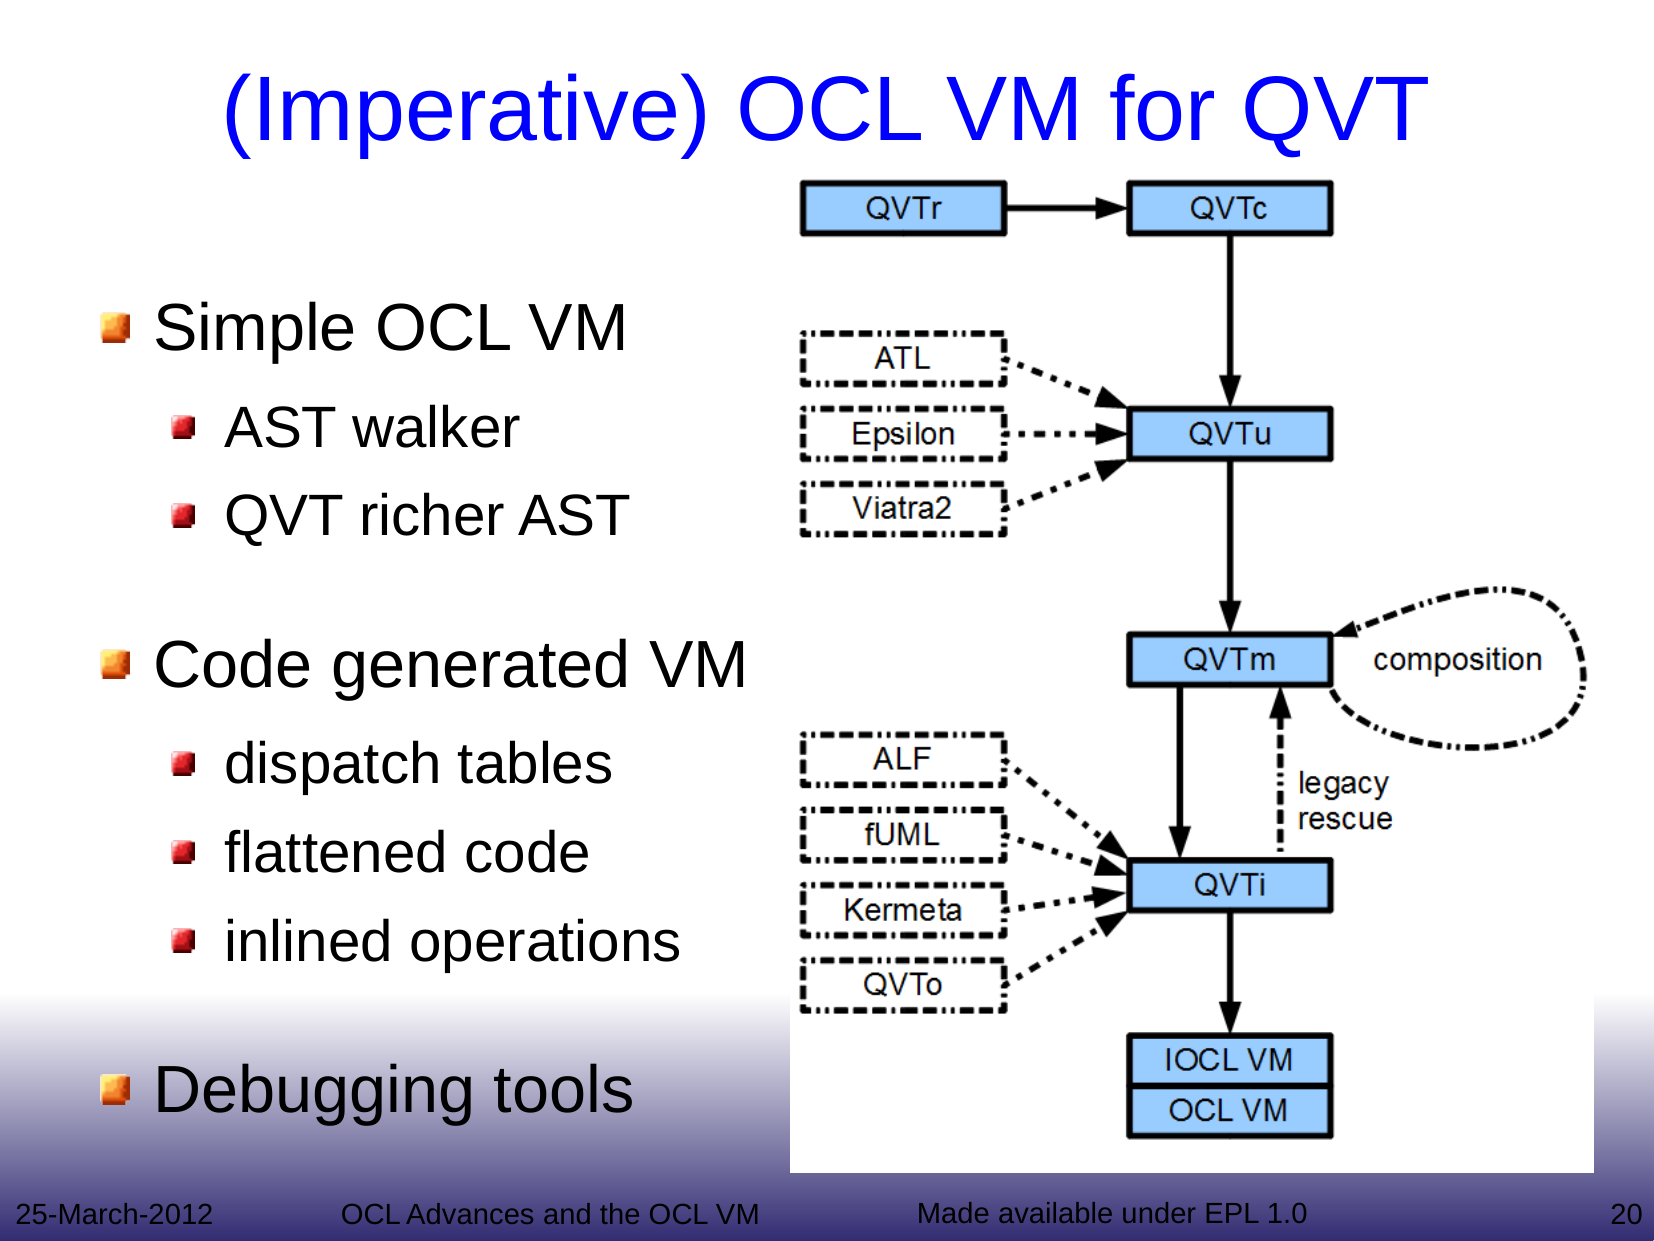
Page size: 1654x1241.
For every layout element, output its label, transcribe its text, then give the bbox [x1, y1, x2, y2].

list Simple OCL VM AST walker QVT richer AST Code generated VM dispatch tables flattened code inlined operations Debugging tools [82, 290, 790, 1127]
picture [790, 170, 1594, 1173]
title (Imperative) OCL VM for QVT [82, 49, 1571, 169]
